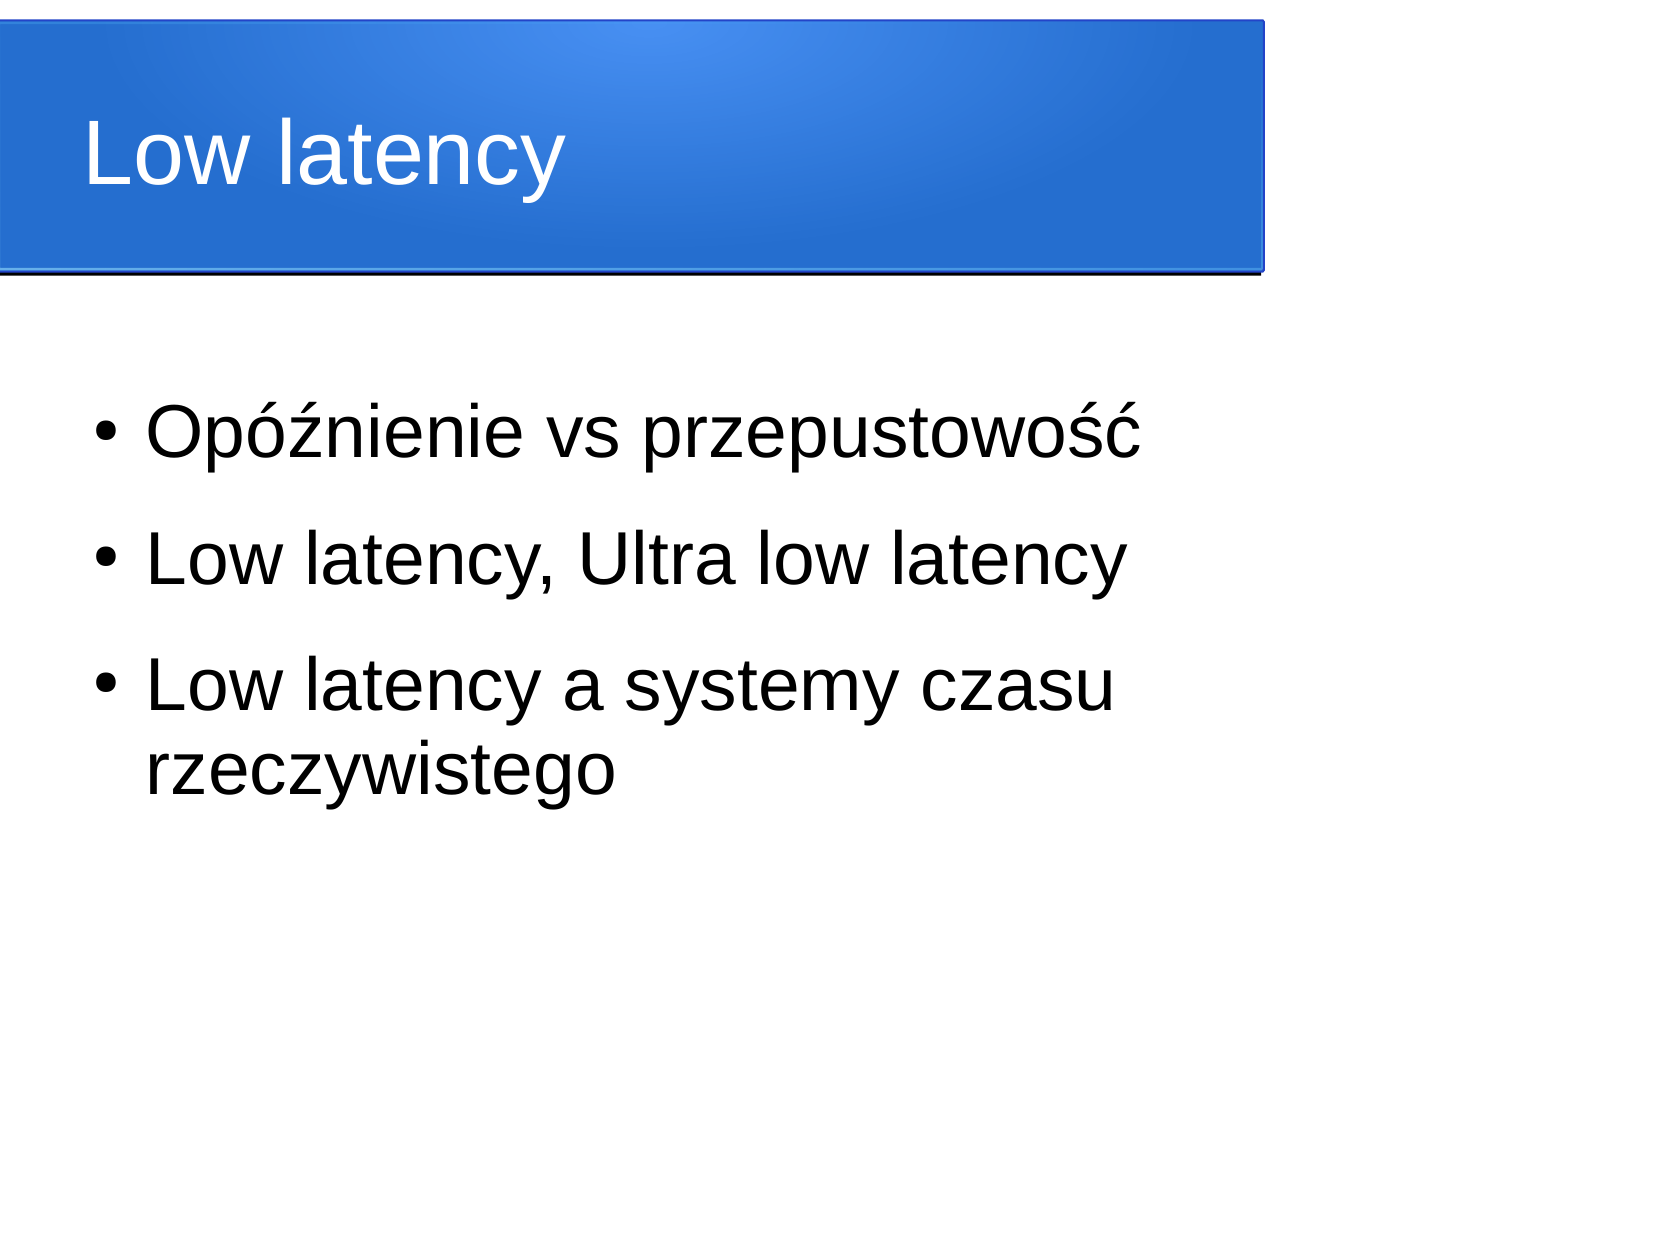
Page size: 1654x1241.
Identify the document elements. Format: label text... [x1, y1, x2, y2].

list Opóźnienie vs przepustowość Low latency, Ultra low latency Low latency a systemy czasu rzeczywistego [74, 390, 1531, 1110]
title Low latency [82, 49, 1250, 257]
